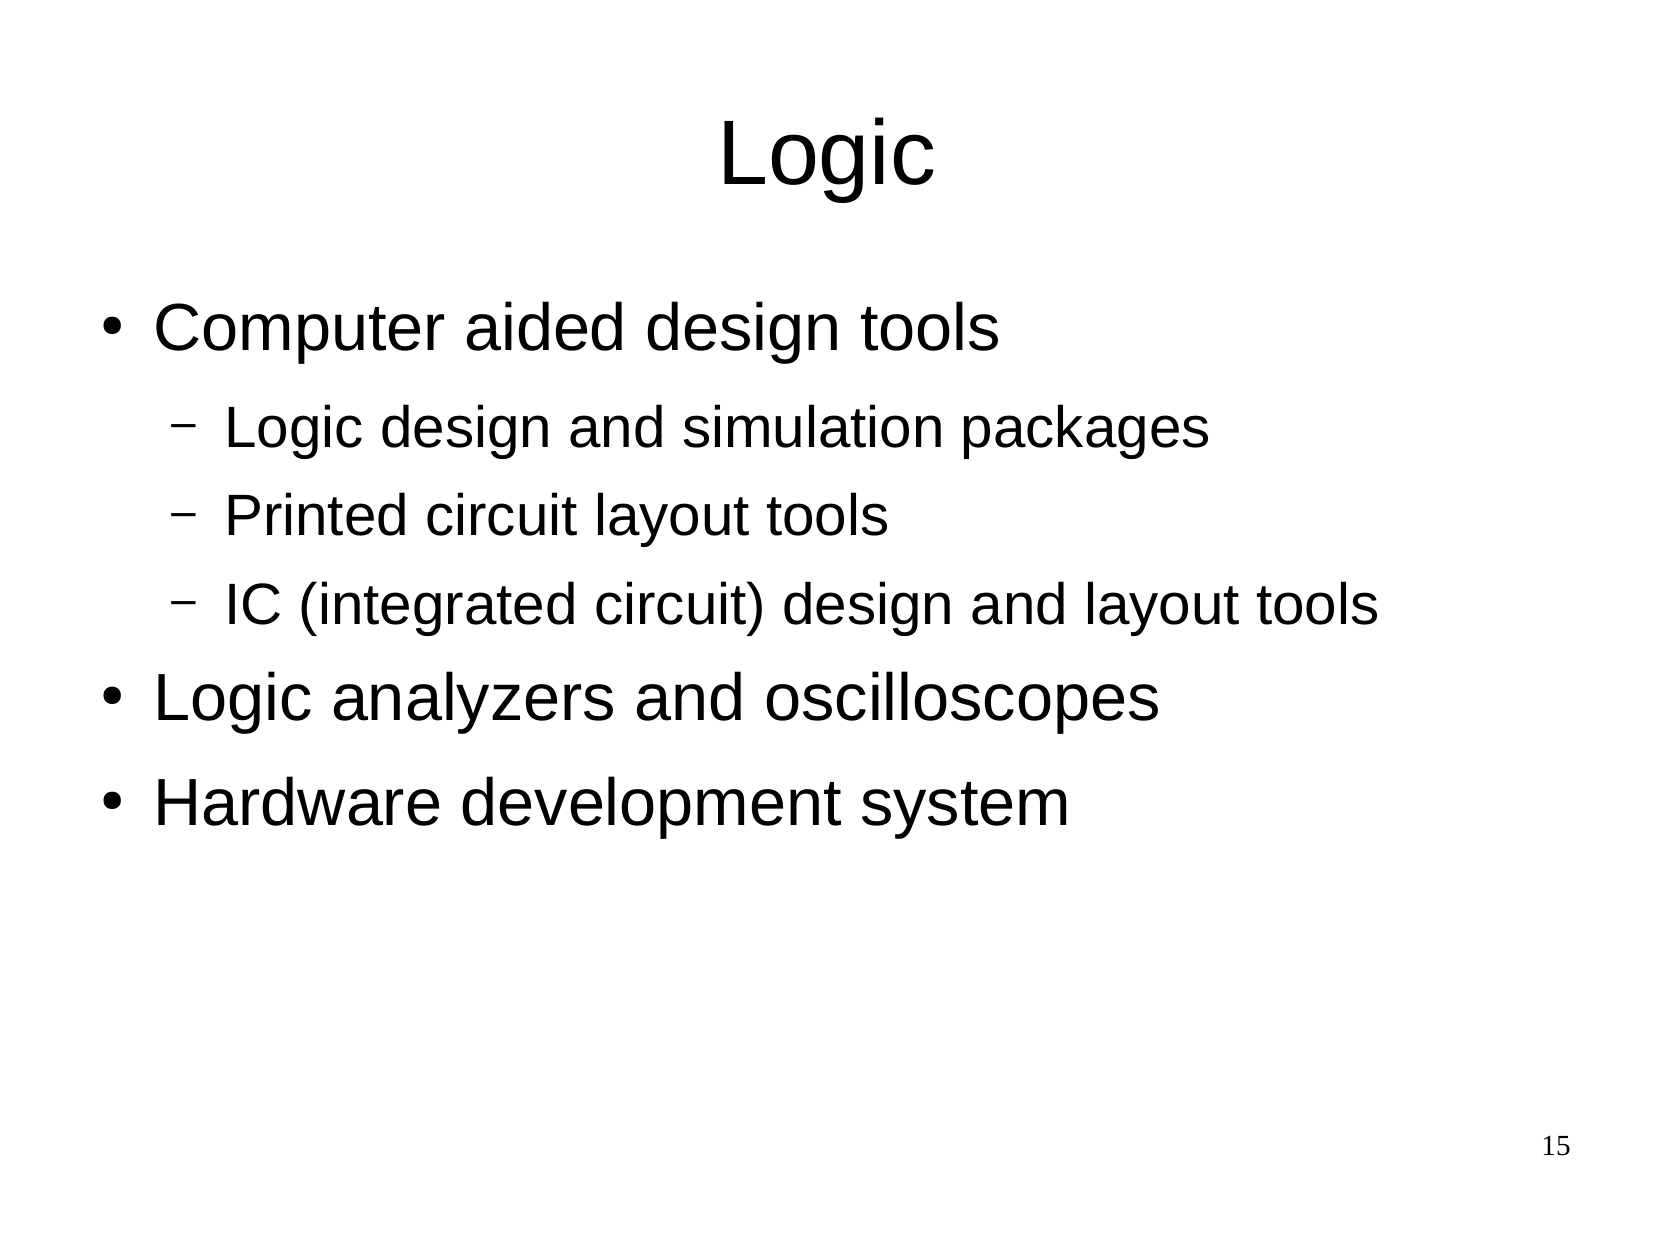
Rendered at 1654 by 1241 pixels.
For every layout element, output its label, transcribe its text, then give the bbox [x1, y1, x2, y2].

list Computer aided design tools Logic design and simulation packages Printed circuit layout tools IC (integrated circuit) design and layout tools Logic analyzers and oscilloscopes Hardware development system [82, 290, 1538, 1010]
title Logic [82, 49, 1571, 257]
